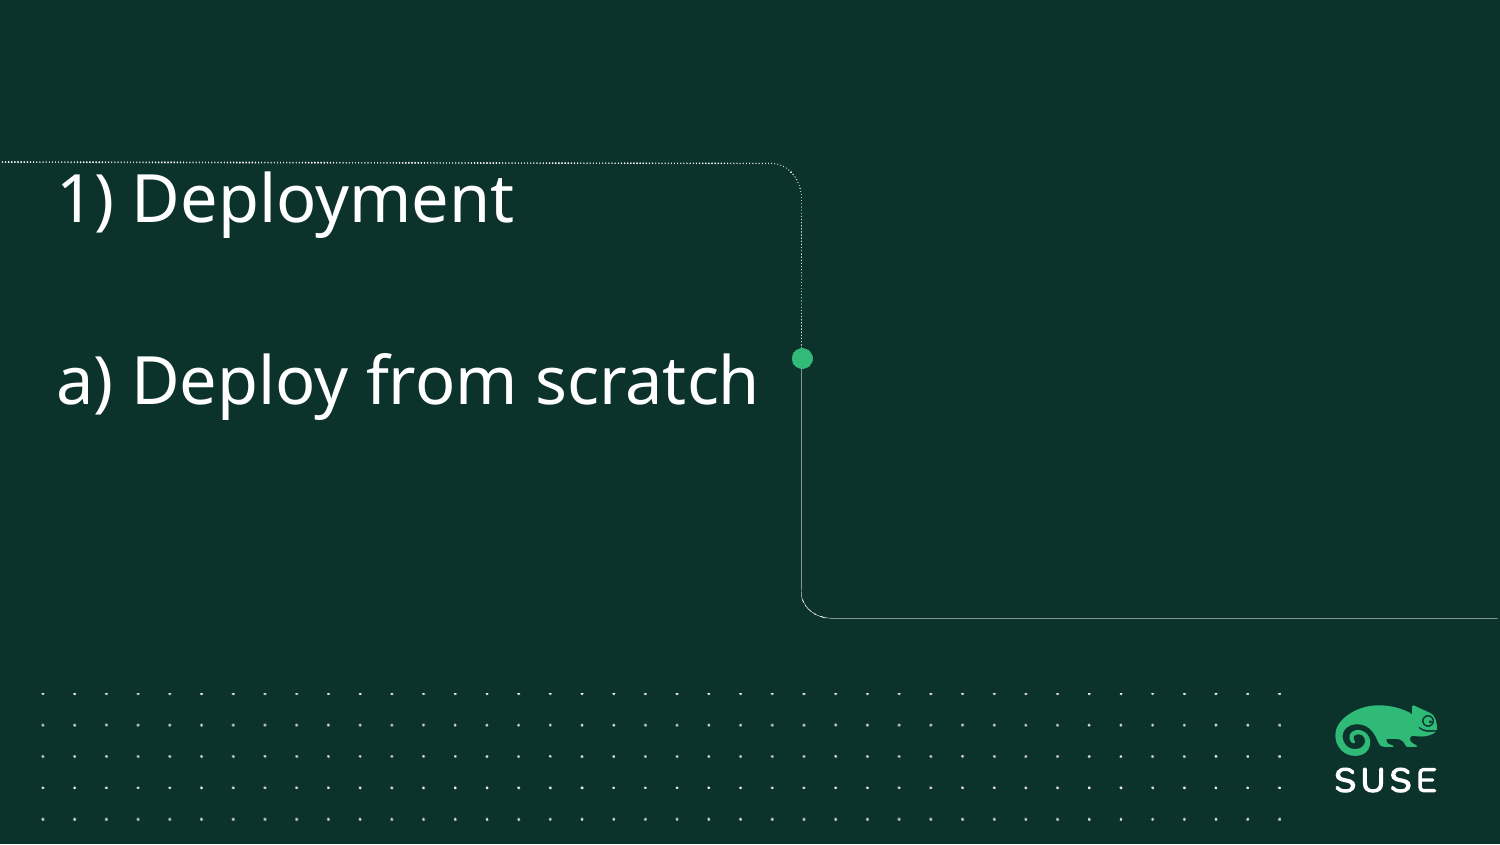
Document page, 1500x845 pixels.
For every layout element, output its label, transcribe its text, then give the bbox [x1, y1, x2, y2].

title 1) Deployment a) Deploy from scratch [56, 170, 961, 406]
picture [0, 161, 1499, 619]
